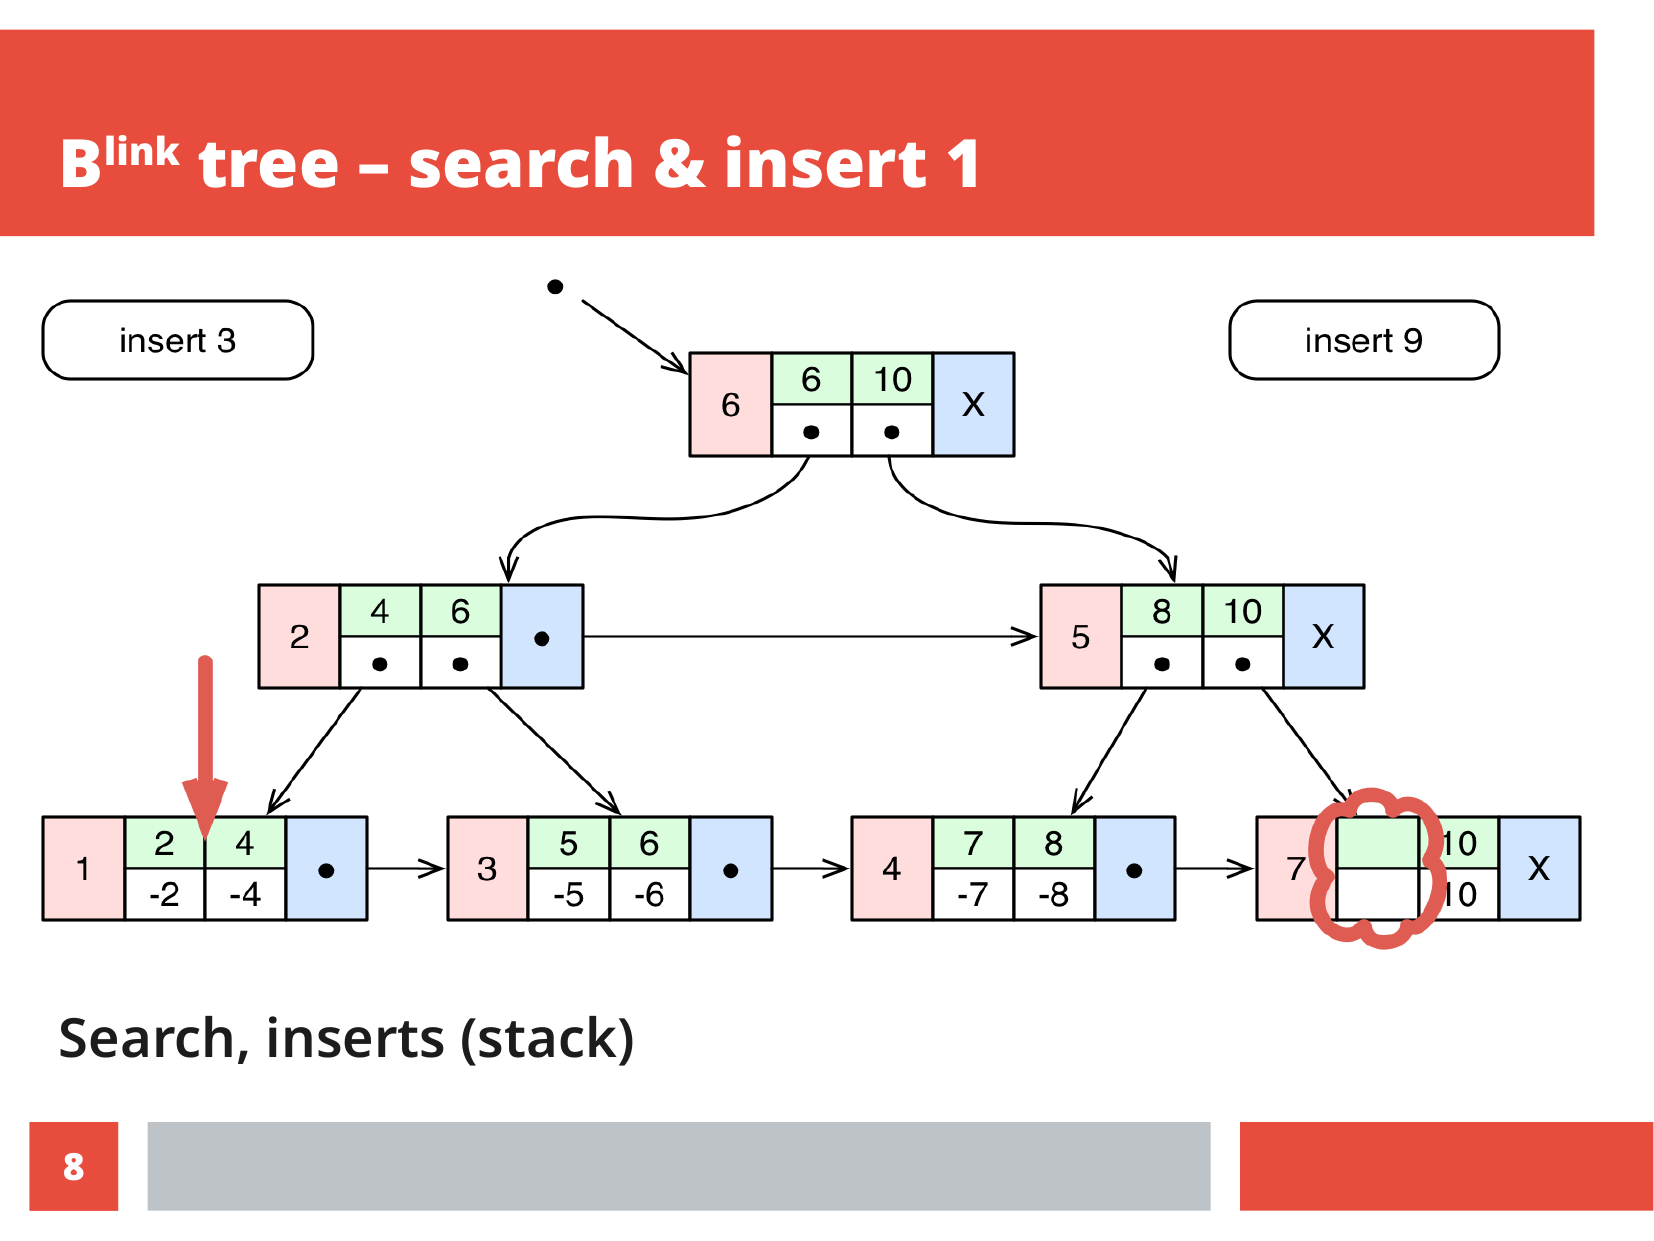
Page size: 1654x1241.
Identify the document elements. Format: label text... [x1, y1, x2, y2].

picture [37, 250, 1585, 957]
title Blink tree – search & insert 1 [59, 59, 1595, 207]
list Search, inserts (stack) [59, 999, 1565, 1093]
